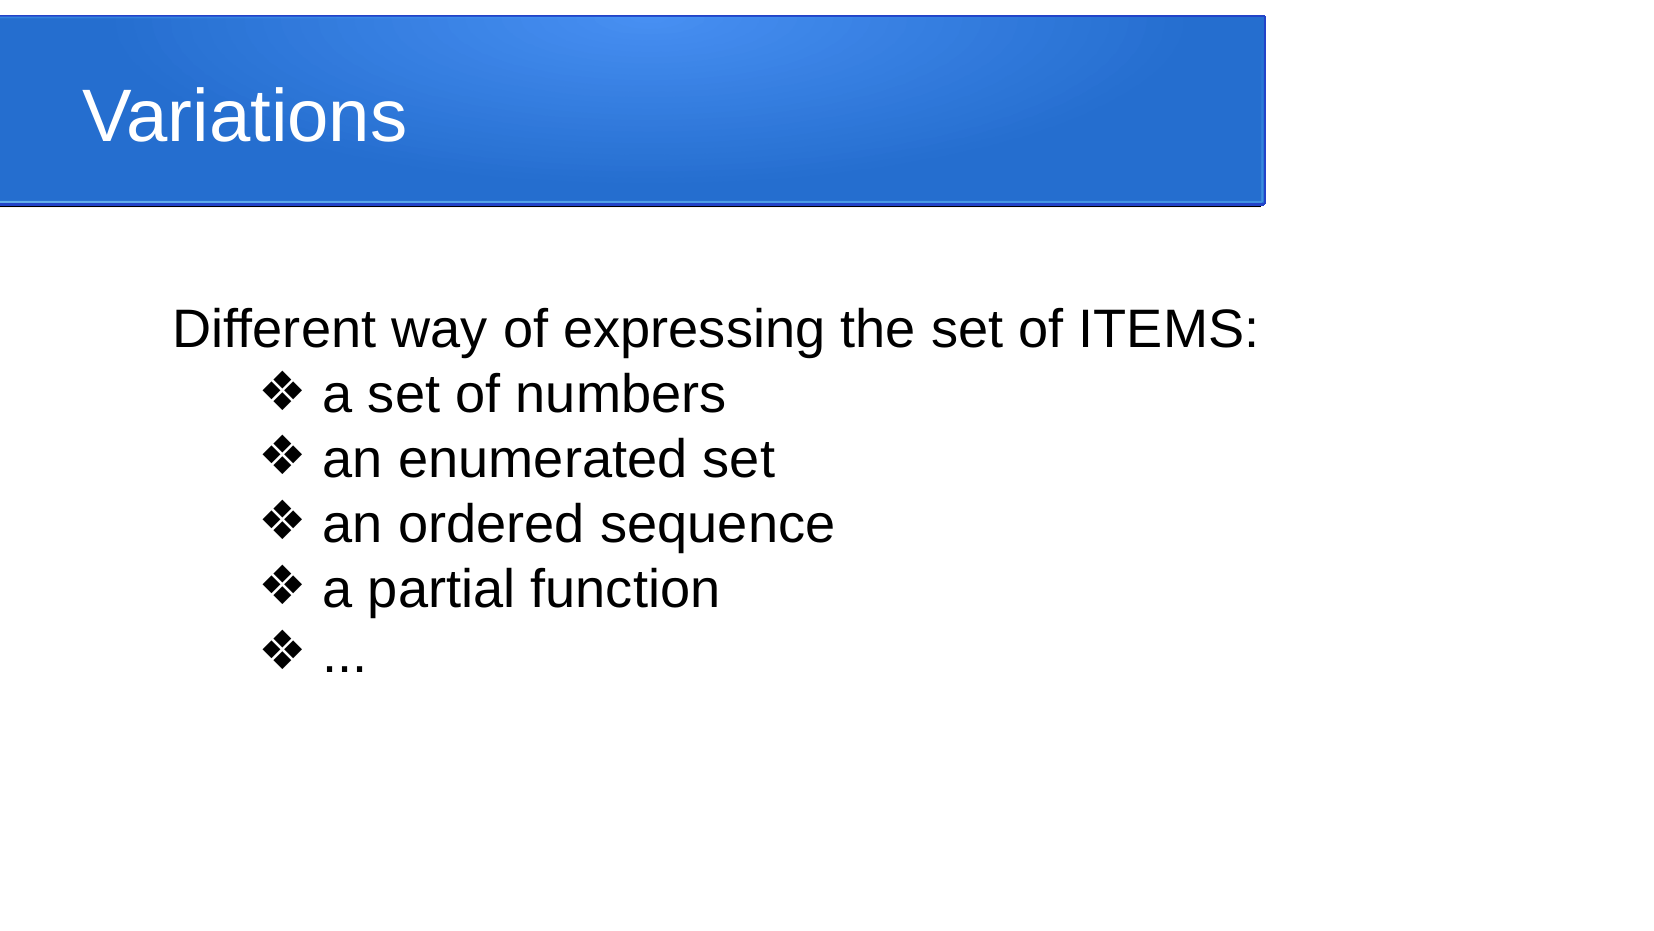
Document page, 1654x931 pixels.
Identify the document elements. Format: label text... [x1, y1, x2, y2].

picture [0, 13, 1269, 211]
text_box Variations [82, 35, 1235, 189]
text_box Different way of expressing the set of ITEMS: a set of numbers an enumerated set an ordered sequence a partial function ... [172, 293, 1481, 834]
